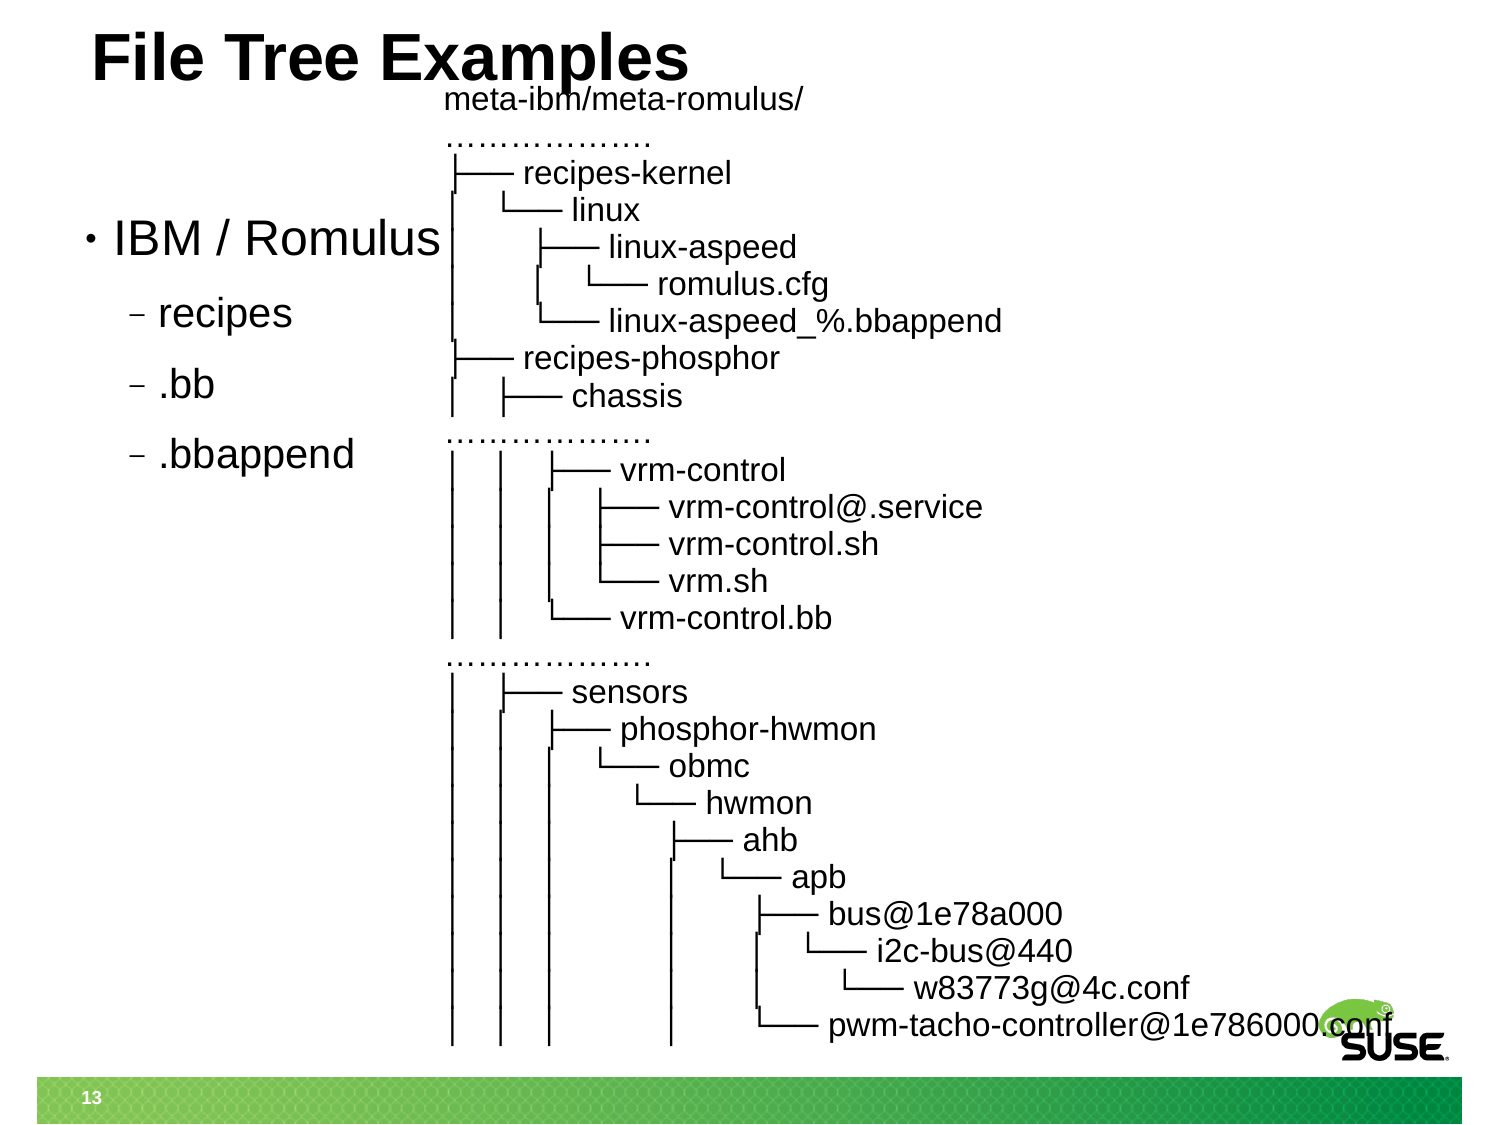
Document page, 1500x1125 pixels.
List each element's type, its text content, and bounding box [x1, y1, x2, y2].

text_box meta-ibm/meta-romulus/ ………………. ├── recipes-kernel │ └── linux │ ├── linux-aspeed │ │ └── romulus.cfg │ └── linux-aspeed_%.bbappend ├── recipes-phosphor │ ├── chassis ………………. │ │ ├── vrm-control │ │ │ ├── vrm-control@.service │ │ │ ├── vrm-control.sh │ │ │ └── vrm.sh │ │ └── vrm-control.bb ………………. │ ├── sensors │ │ ├── phosphor-hwmon │ │ │ └── obmc │ │ │ └── hwmon │ │ │ ├── ahb │ │ │ │ └── apb │ │ │ │ ├── bus@1e78a000 │ │ │ │ │ └── i2c-bus@440 │ │ │ │ │ └── w83773g@4c.conf │ │ │ │ └── pwm-tacho-controller@1e786000.conf [428, 73, 1500, 1125]
title File Tree Examples [90, 13, 1327, 176]
text_box [451, 135, 482, 225]
picture [37, 1077, 428, 1124]
list IBM / Romulus recipes .bb .bbappend [84, 210, 428, 954]
